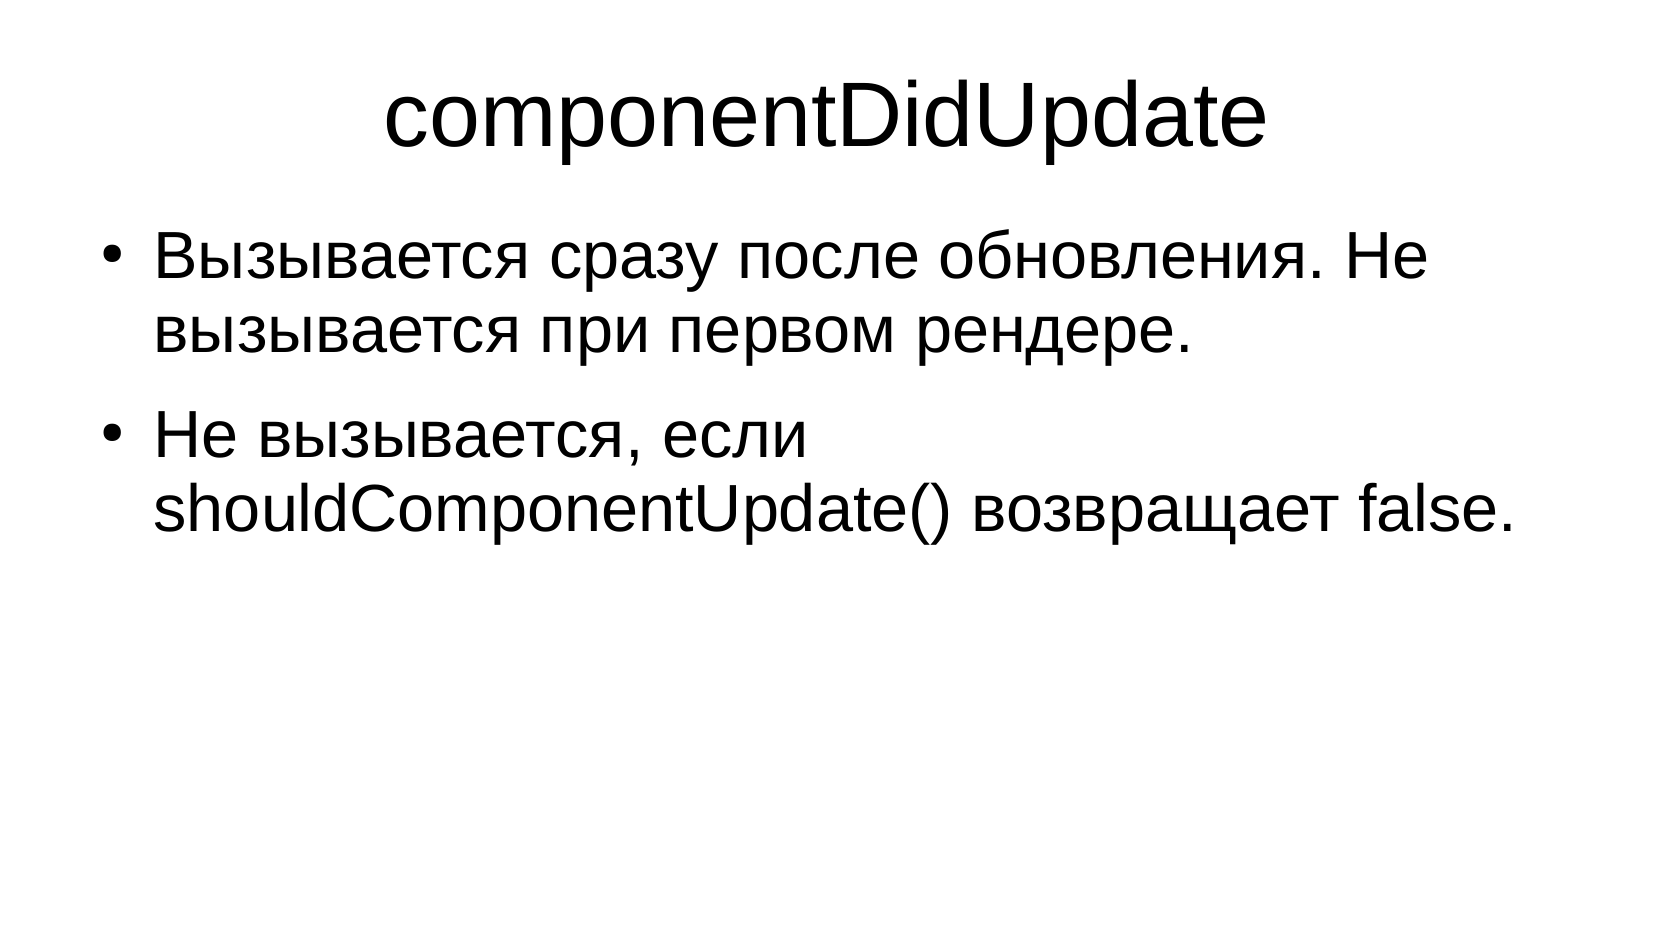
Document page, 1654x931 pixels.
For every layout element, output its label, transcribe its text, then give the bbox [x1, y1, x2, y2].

list Вызывается сразу после обновления. Не вызывается при первом рендере. Не вызывается, если shouldComponentUpdate() возвращает false. [82, 217, 1571, 758]
title componentDidUpdate [82, 37, 1571, 193]
